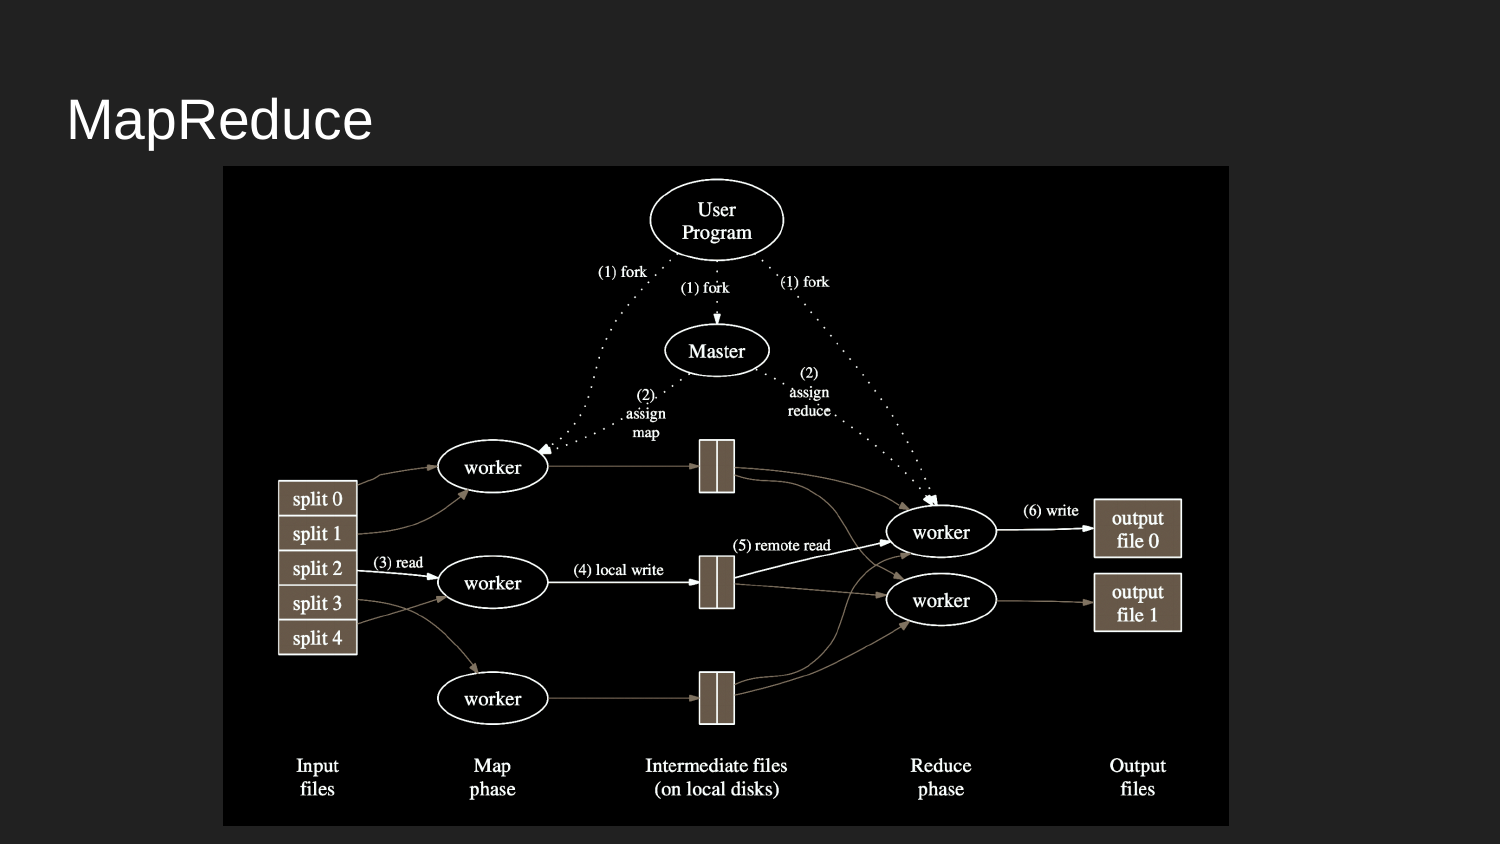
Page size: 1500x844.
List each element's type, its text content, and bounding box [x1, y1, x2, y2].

picture [223, 166, 1229, 826]
title MapReduce [51, 72, 1449, 167]
